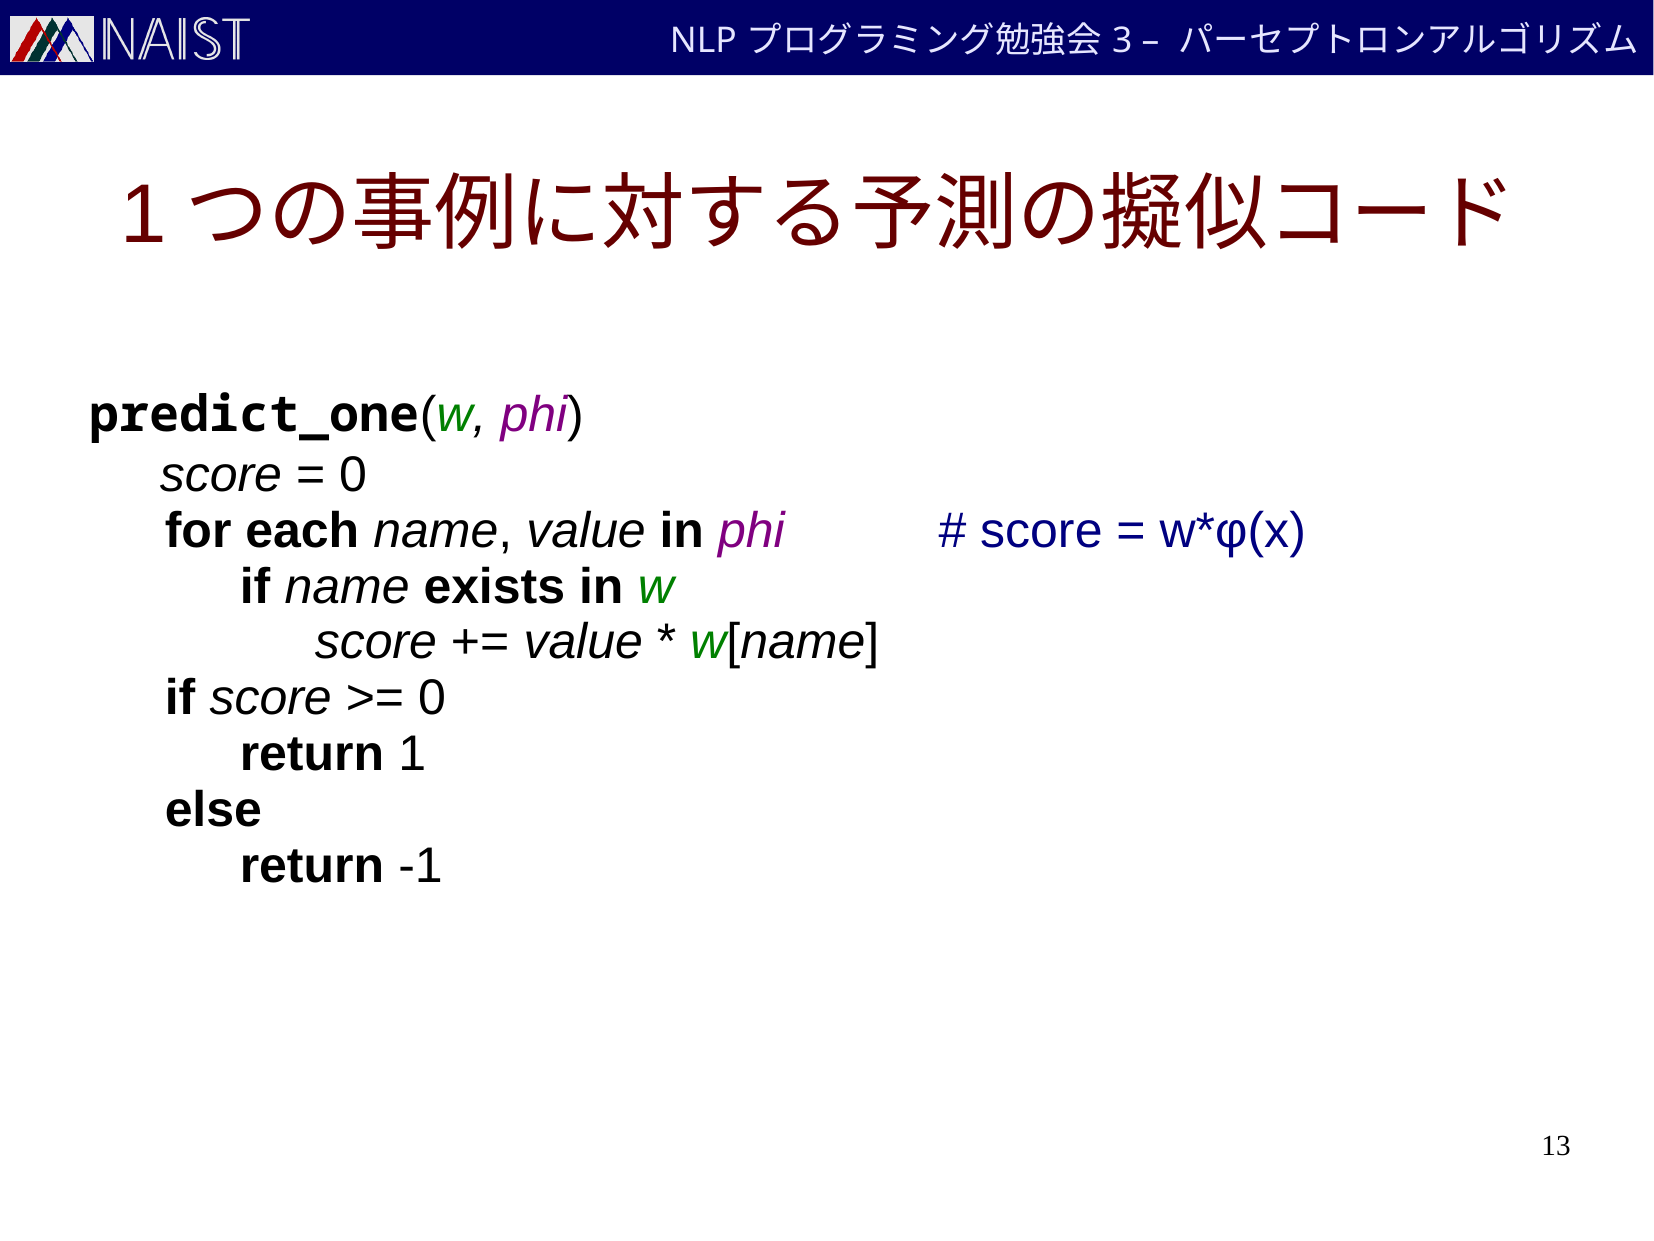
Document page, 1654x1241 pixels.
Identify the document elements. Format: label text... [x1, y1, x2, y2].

title 1つの事例に対する予測の擬似コード [75, 110, 1564, 302]
text_box predict_one(w, phi) score = 0 for each name, value in phi # score = w*φ(x) if name exists in w score += value * w[name] if score >= 0 return 1 else return -1 [75, 370, 1322, 897]
picture [102, 17, 251, 60]
picture [10, 16, 94, 62]
